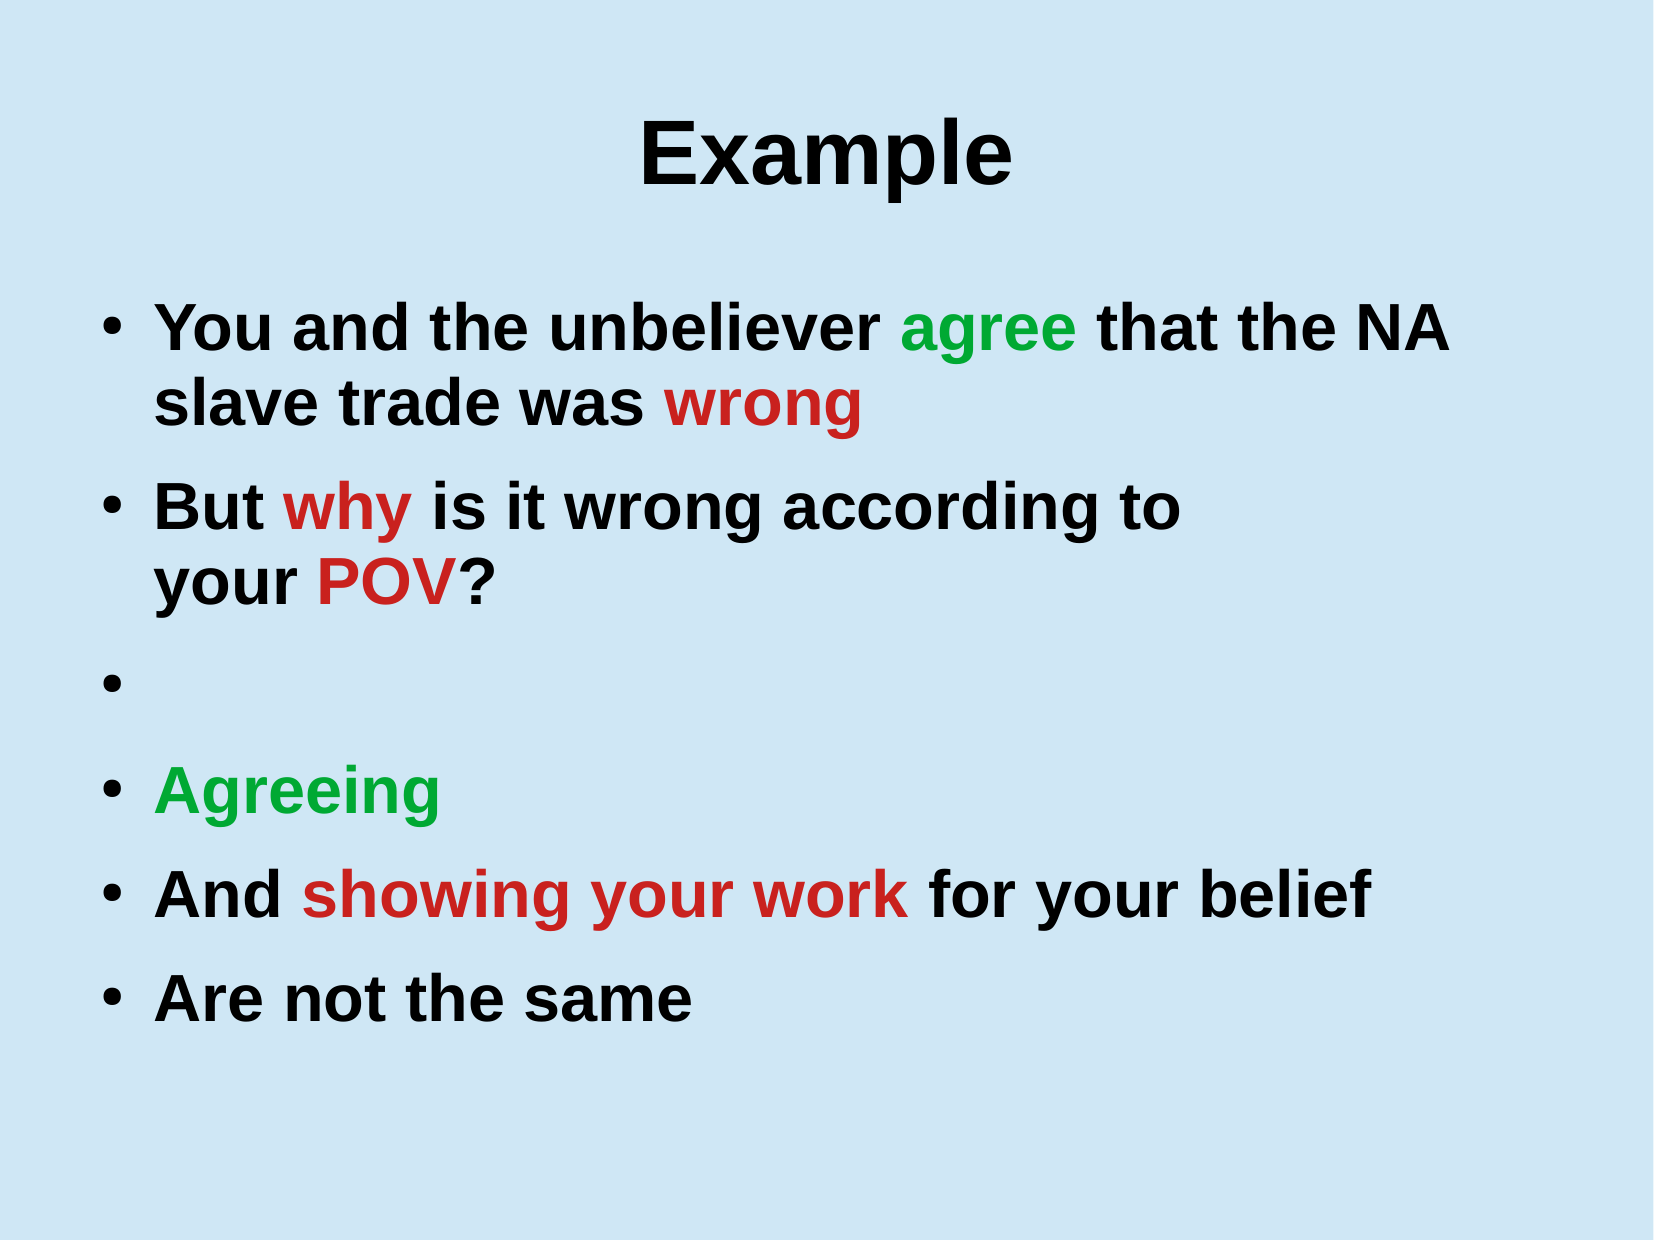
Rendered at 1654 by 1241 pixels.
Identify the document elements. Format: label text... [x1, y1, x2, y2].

title Example [82, 49, 1571, 257]
list You and the unbeliever agree that the NA slave trade was wrong But why is it wrong according to your POV? Agreeing And showing your work for your belief Are not the same [82, 290, 1571, 1037]
